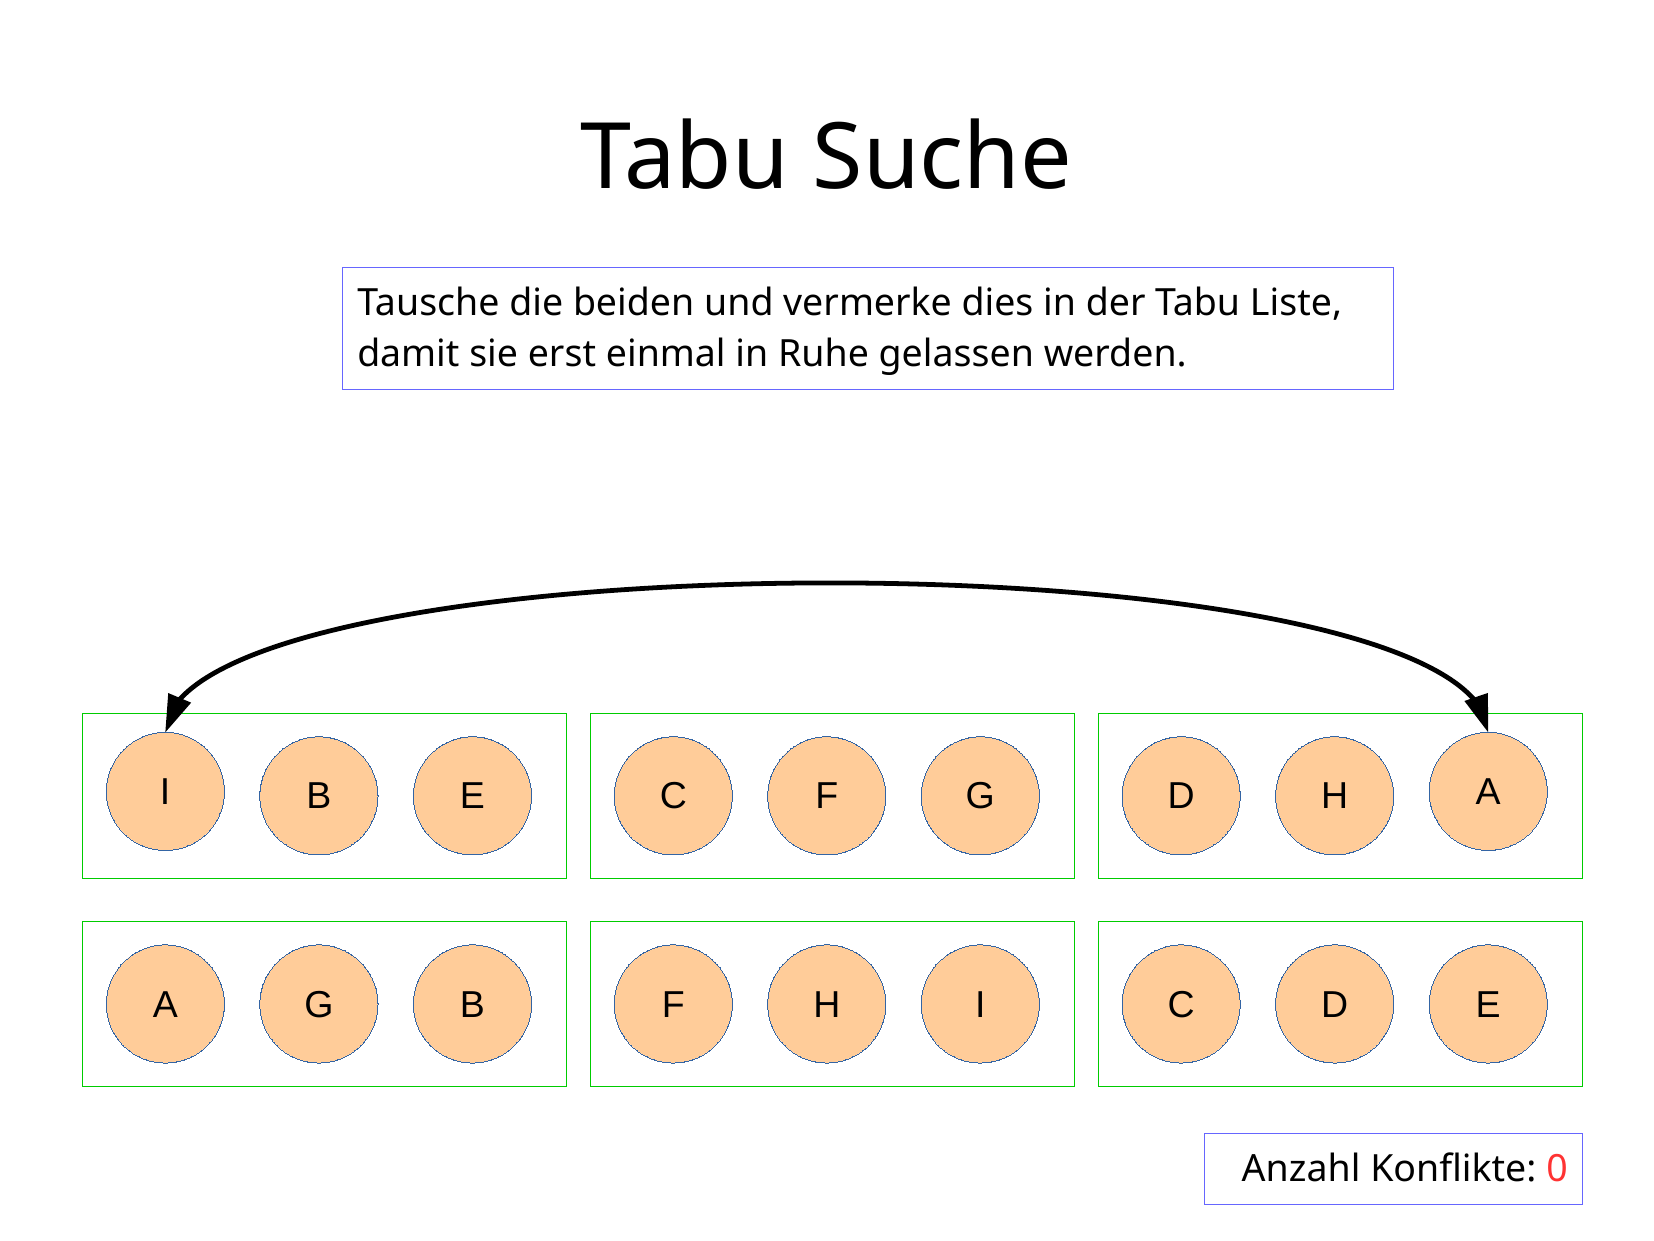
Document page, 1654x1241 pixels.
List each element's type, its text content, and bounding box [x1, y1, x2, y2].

text_box G [259, 944, 379, 1064]
text_box I [921, 944, 1040, 1064]
text_box I [106, 732, 225, 851]
text_box D [1122, 736, 1241, 855]
text_box A [106, 944, 225, 1064]
text_box E [1429, 944, 1548, 1064]
text_box B [413, 944, 532, 1064]
text_box Anzahl Konflikte: 0 [1204, 1133, 1583, 1205]
text_box F [767, 736, 886, 855]
text_box C [614, 736, 733, 855]
text_box D [1275, 944, 1394, 1064]
text_box H [1275, 736, 1394, 855]
text_box A [1429, 732, 1548, 851]
text_box G [921, 736, 1040, 855]
text_box C [1122, 944, 1241, 1064]
text_box Tausche die beiden und vermerke dies in der Tabu Liste, damit sie erst einmal in Ruhe gelassen werden. [342, 267, 1394, 390]
text_box F [614, 944, 733, 1064]
title Tabu Suche [82, 49, 1571, 257]
text_box E [413, 736, 532, 855]
text_box H [767, 944, 886, 1064]
text_box B [259, 736, 379, 855]
